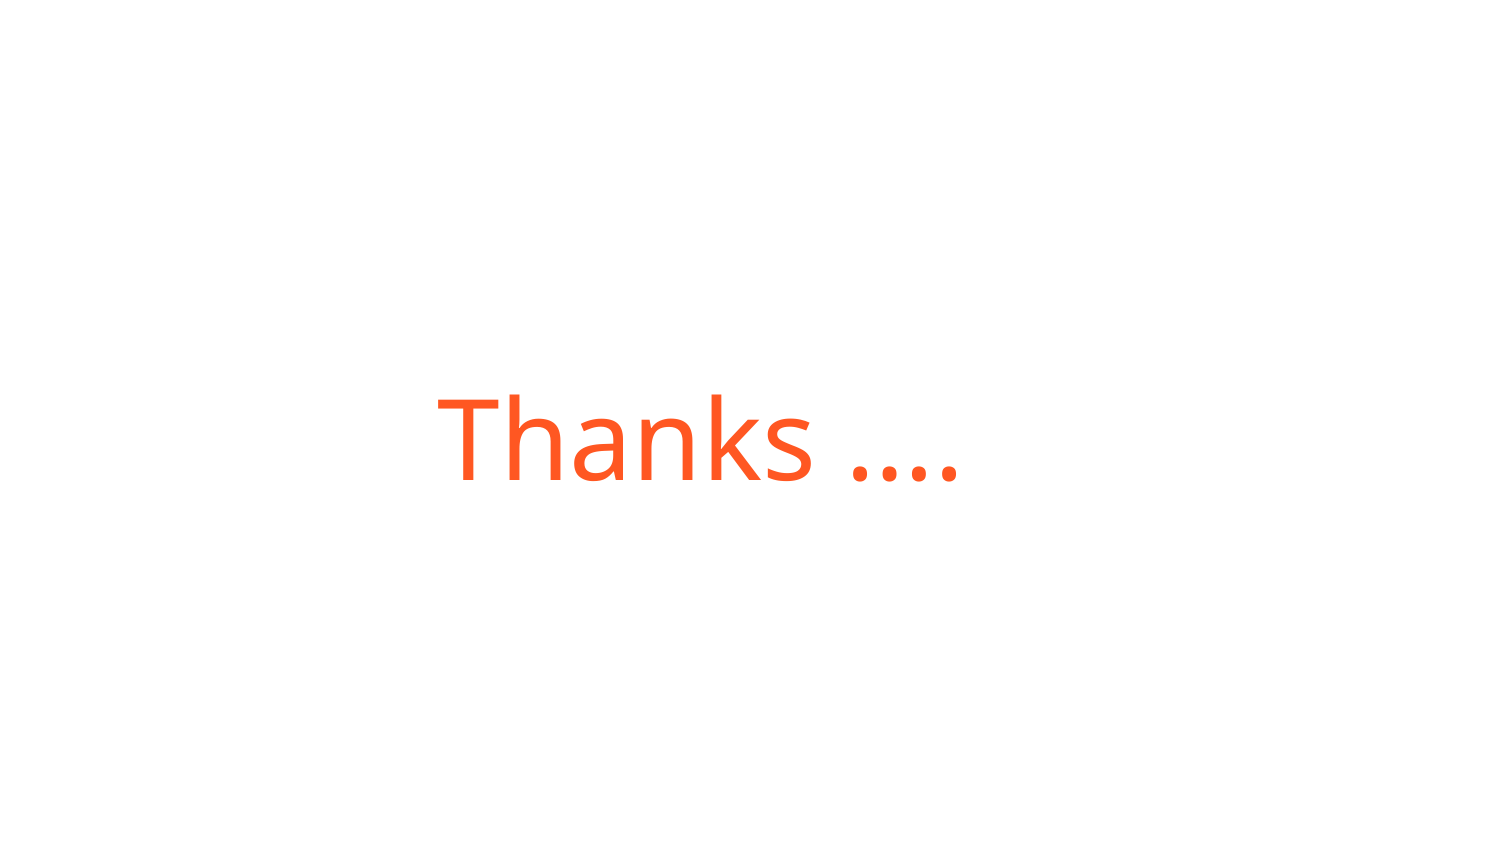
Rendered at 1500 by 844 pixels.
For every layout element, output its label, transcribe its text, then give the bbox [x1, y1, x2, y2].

text_box Thanks …. [423, 352, 1097, 499]
